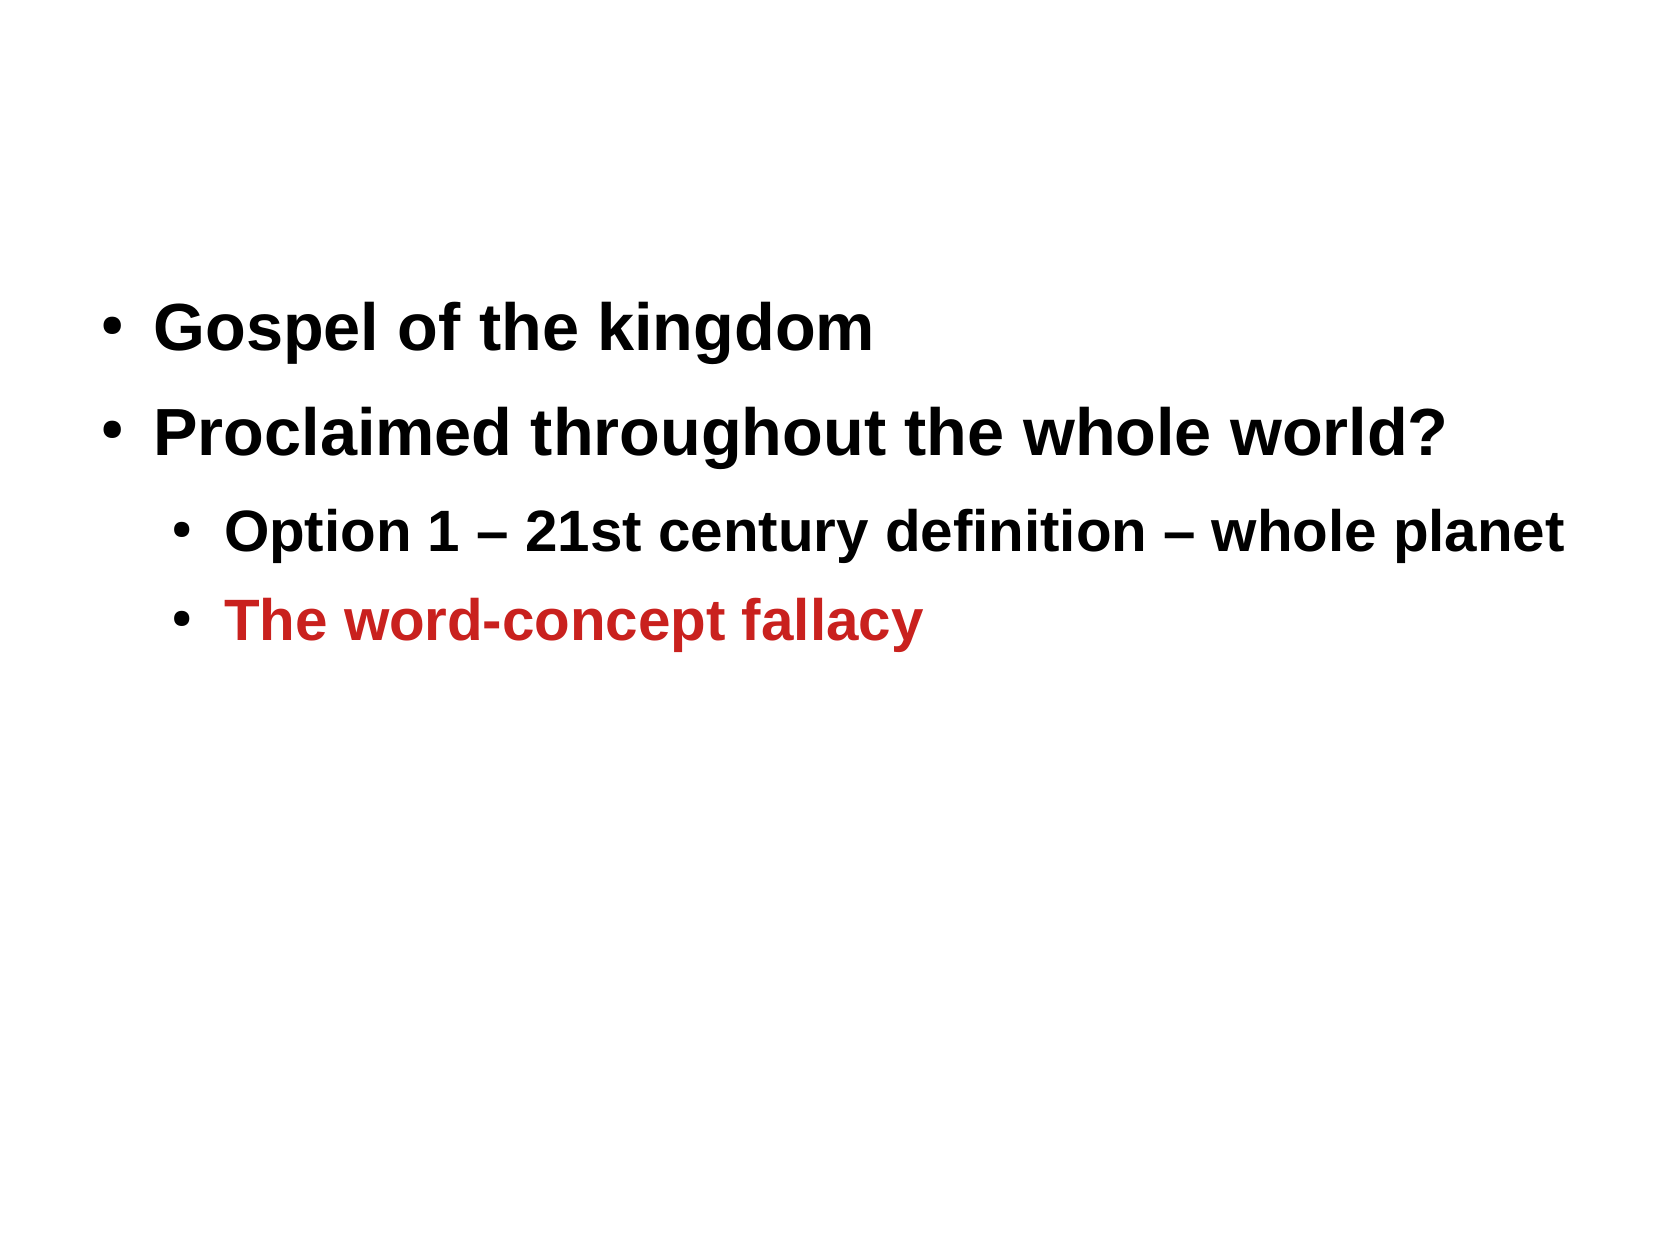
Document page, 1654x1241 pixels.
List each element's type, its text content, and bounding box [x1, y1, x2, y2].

list Gospel of the kingdom Proclaimed throughout the whole world? Option 1 – 21st century definition – whole planet The word-concept fallacy [82, 290, 1571, 1010]
